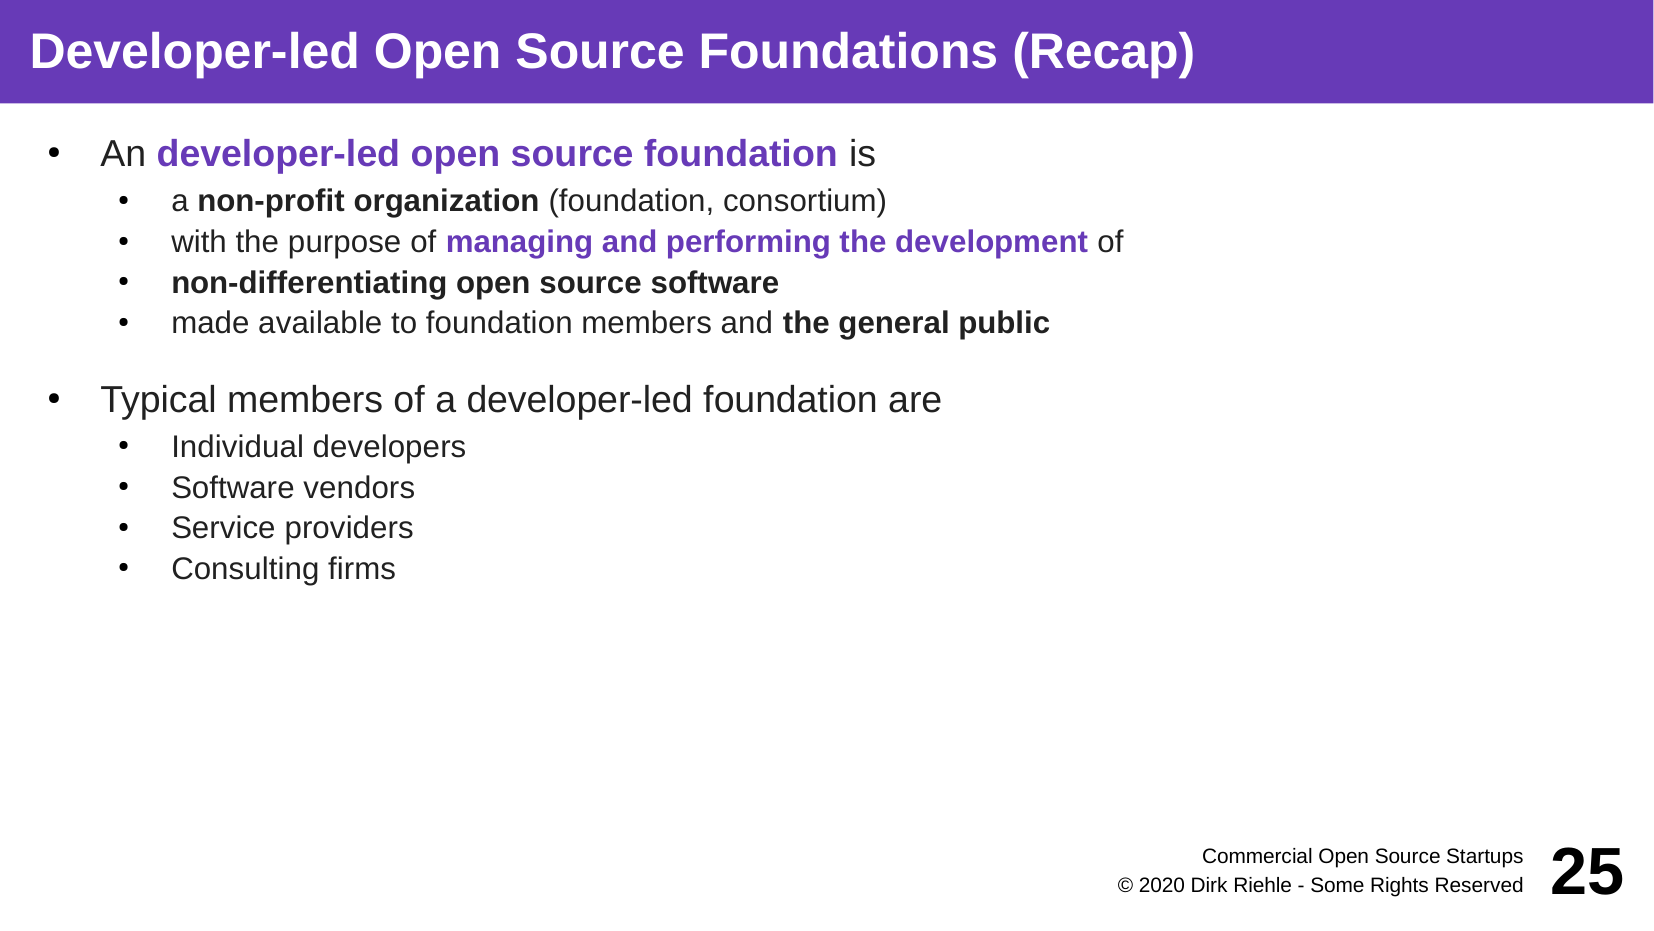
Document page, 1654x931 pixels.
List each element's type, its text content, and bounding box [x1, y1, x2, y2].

title Developer-led Open Source Foundations (Recap) [0, 0, 1654, 104]
list An developer-led open source foundation is a non-profit organization (foundation, consortium) with the purpose of managing and performing the development of non-differentiating open source software made available to foundation members and the general public Typical members of a developer-led foundation are Individual developers Software vendors Service providers Consulting firms [29, 132, 1625, 813]
